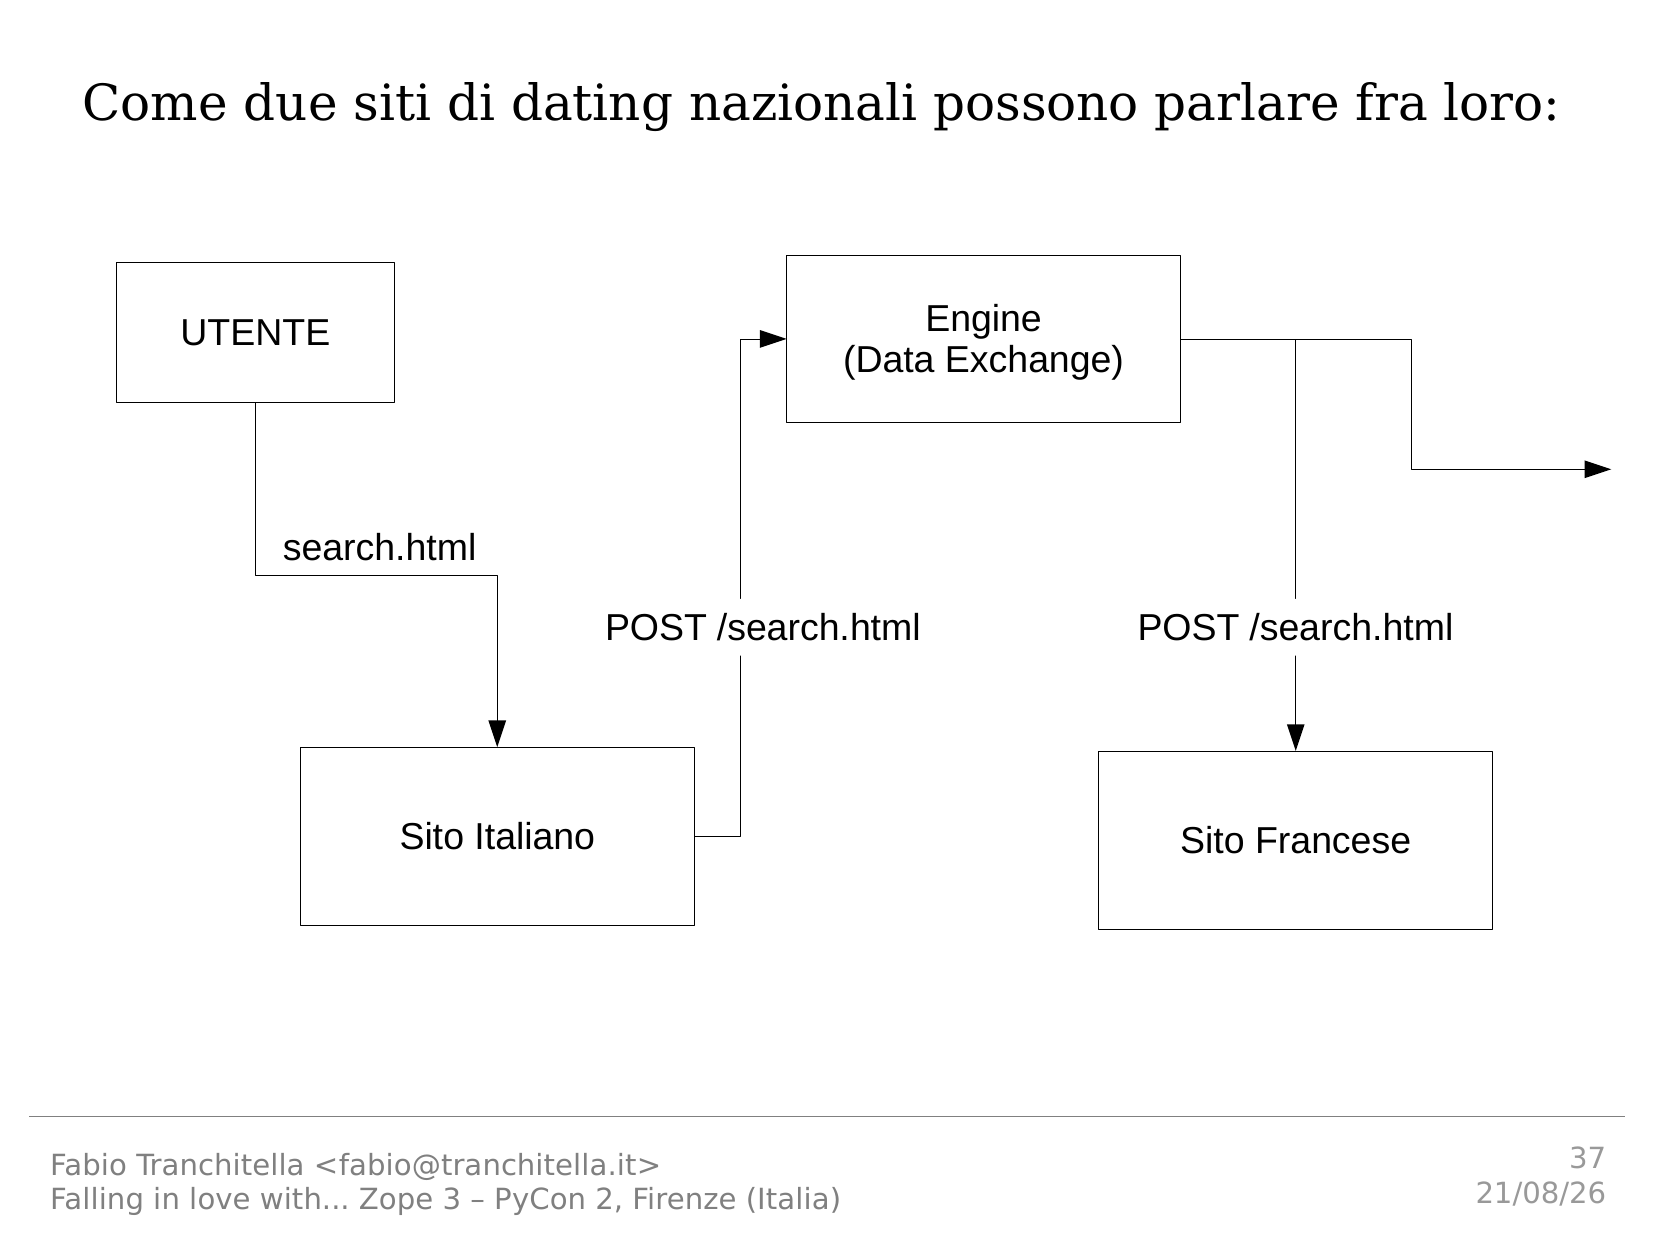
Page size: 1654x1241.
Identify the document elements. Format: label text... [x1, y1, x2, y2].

text_box UTENTE [116, 261, 395, 403]
text_box Engine (Data Exchange) [786, 255, 1181, 423]
text_box POST /search.html [590, 598, 937, 656]
text_box POST /search.html [1122, 598, 1469, 656]
subtitle Come due siti di dating nazionali possono parlare fra loro: [82, 59, 1571, 148]
text_box search.html [268, 518, 492, 576]
text_box Sito Francese [1098, 750, 1493, 930]
text_box Sito Italiano [300, 747, 695, 926]
